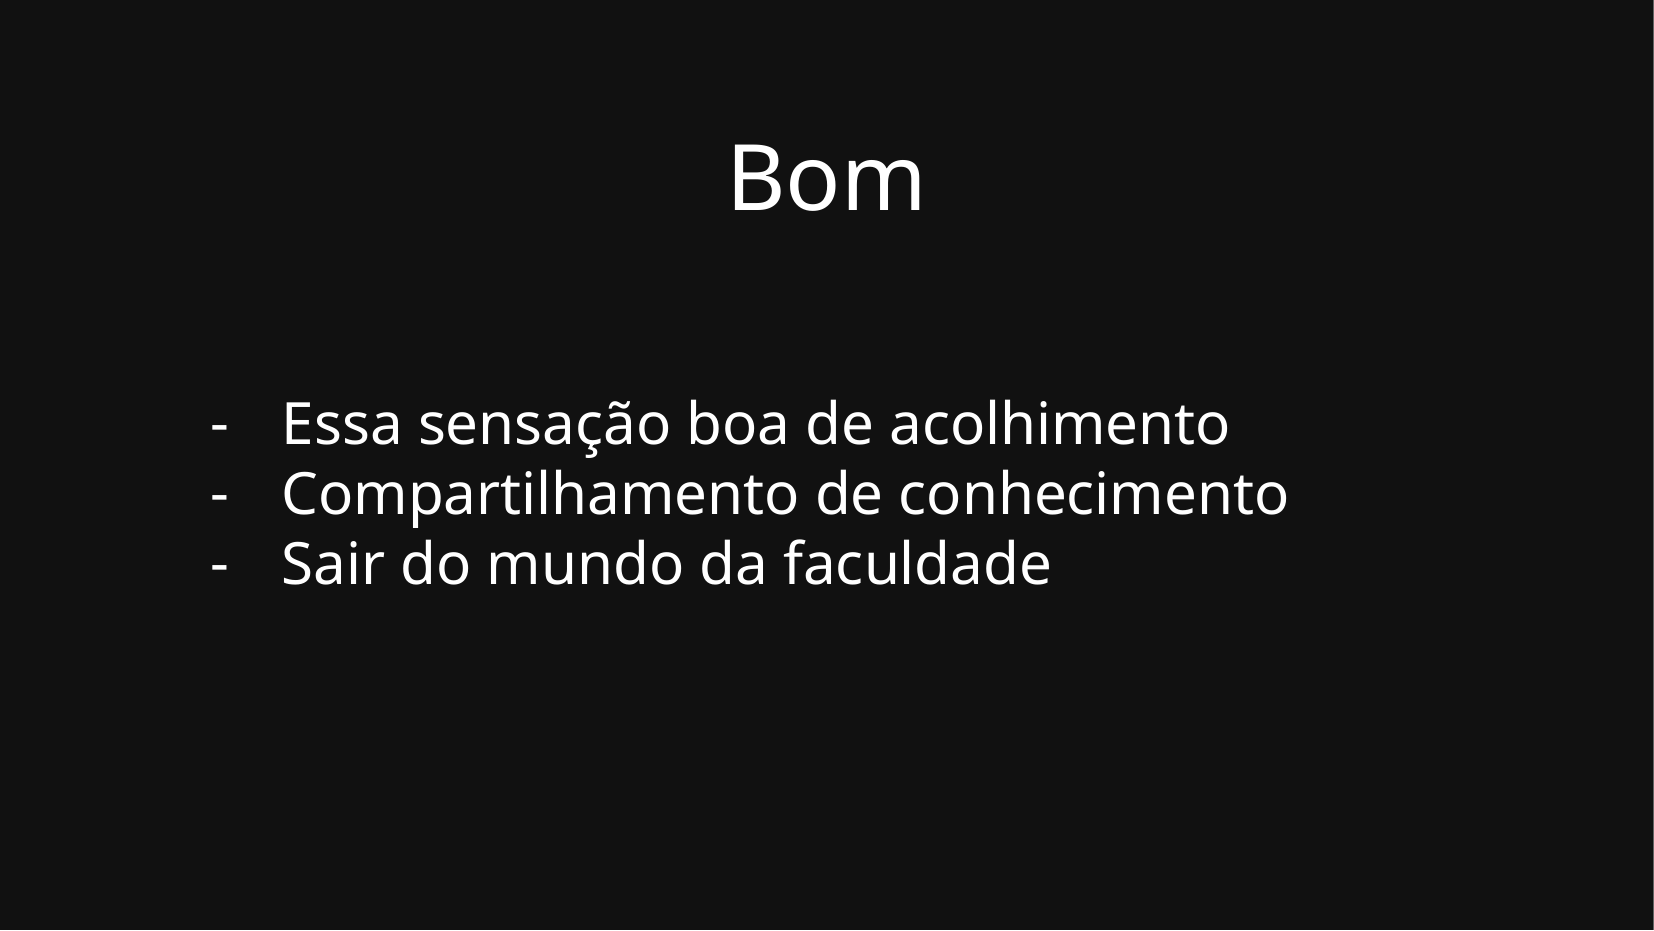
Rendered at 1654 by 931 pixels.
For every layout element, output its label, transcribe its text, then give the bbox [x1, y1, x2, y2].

text_box Essa sensação boa de acolhimento Compartilhamento de conhecimento Sair do mundo da faculdade [206, 385, 1291, 675]
text_box Bom [82, 96, 1571, 252]
